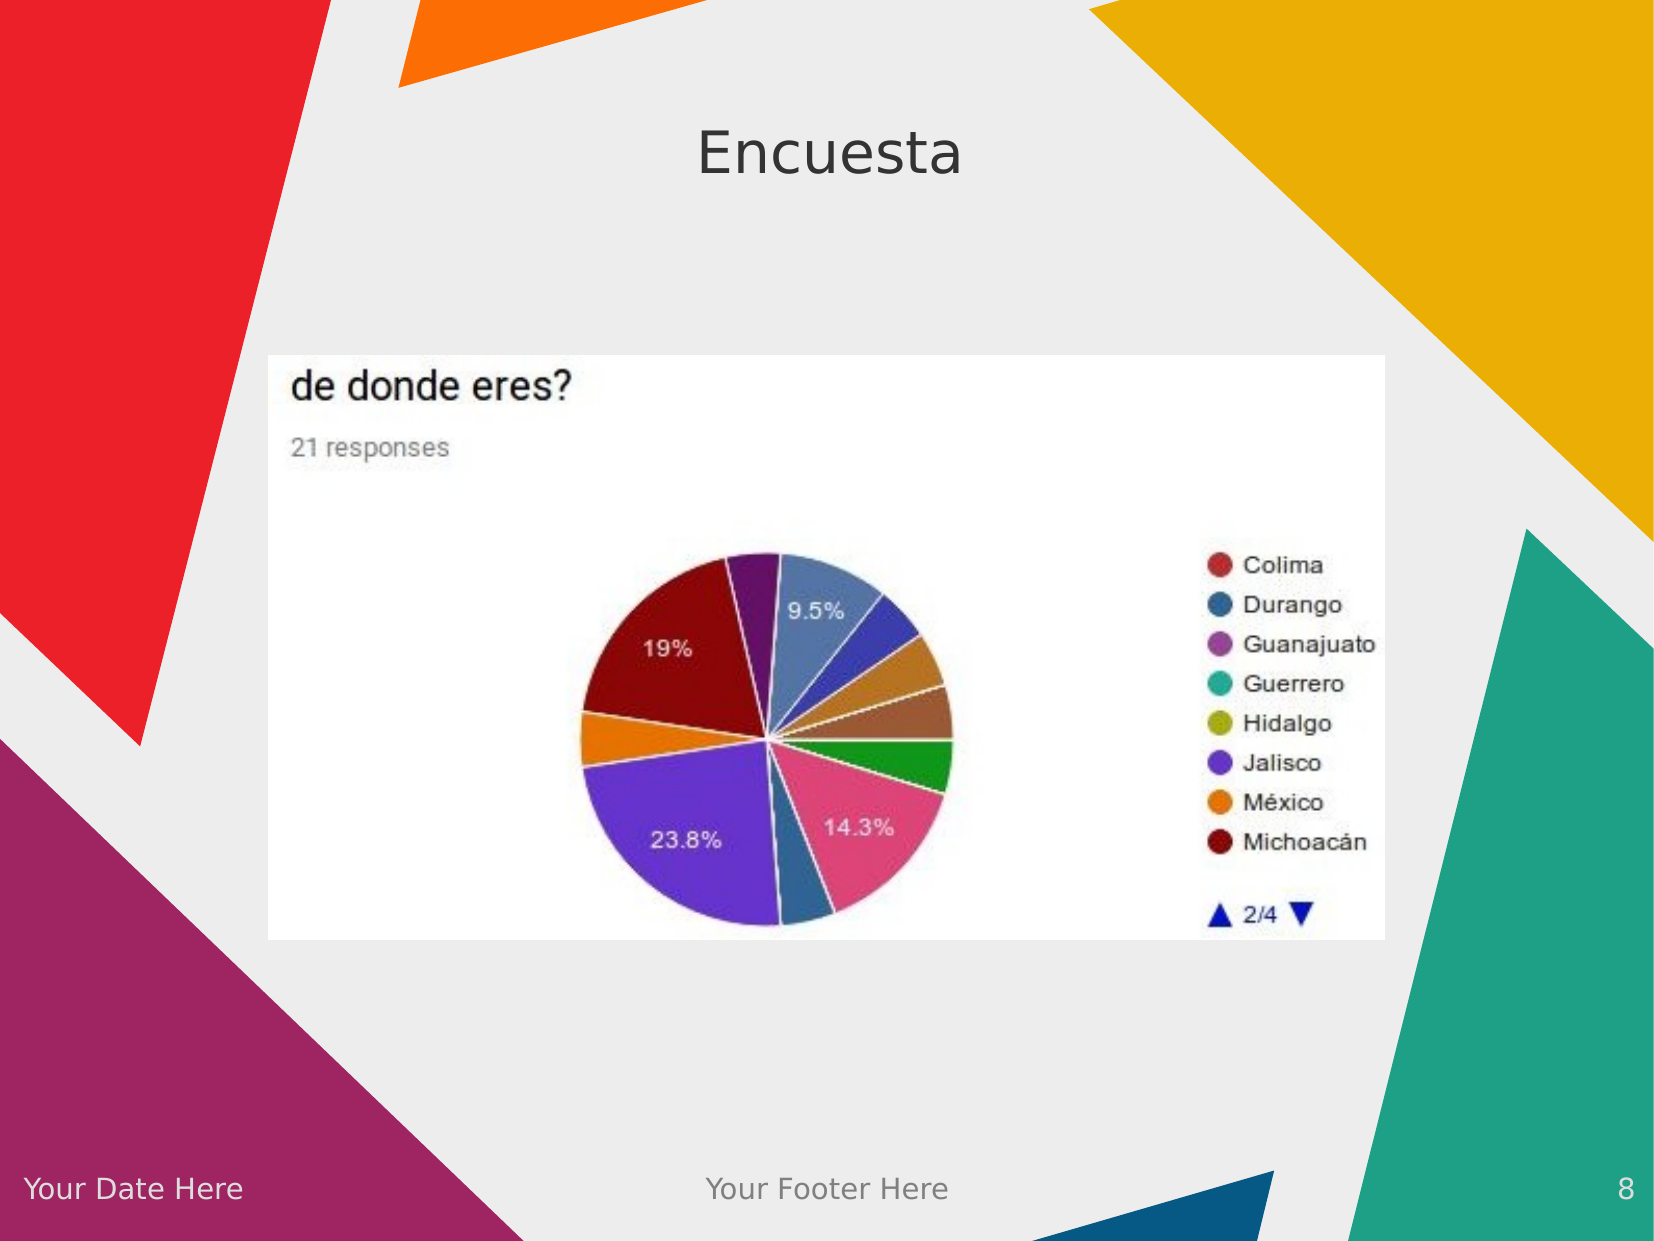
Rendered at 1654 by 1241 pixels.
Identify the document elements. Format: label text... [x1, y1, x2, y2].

title Encuesta [289, 49, 1372, 257]
picture [268, 355, 1385, 940]
